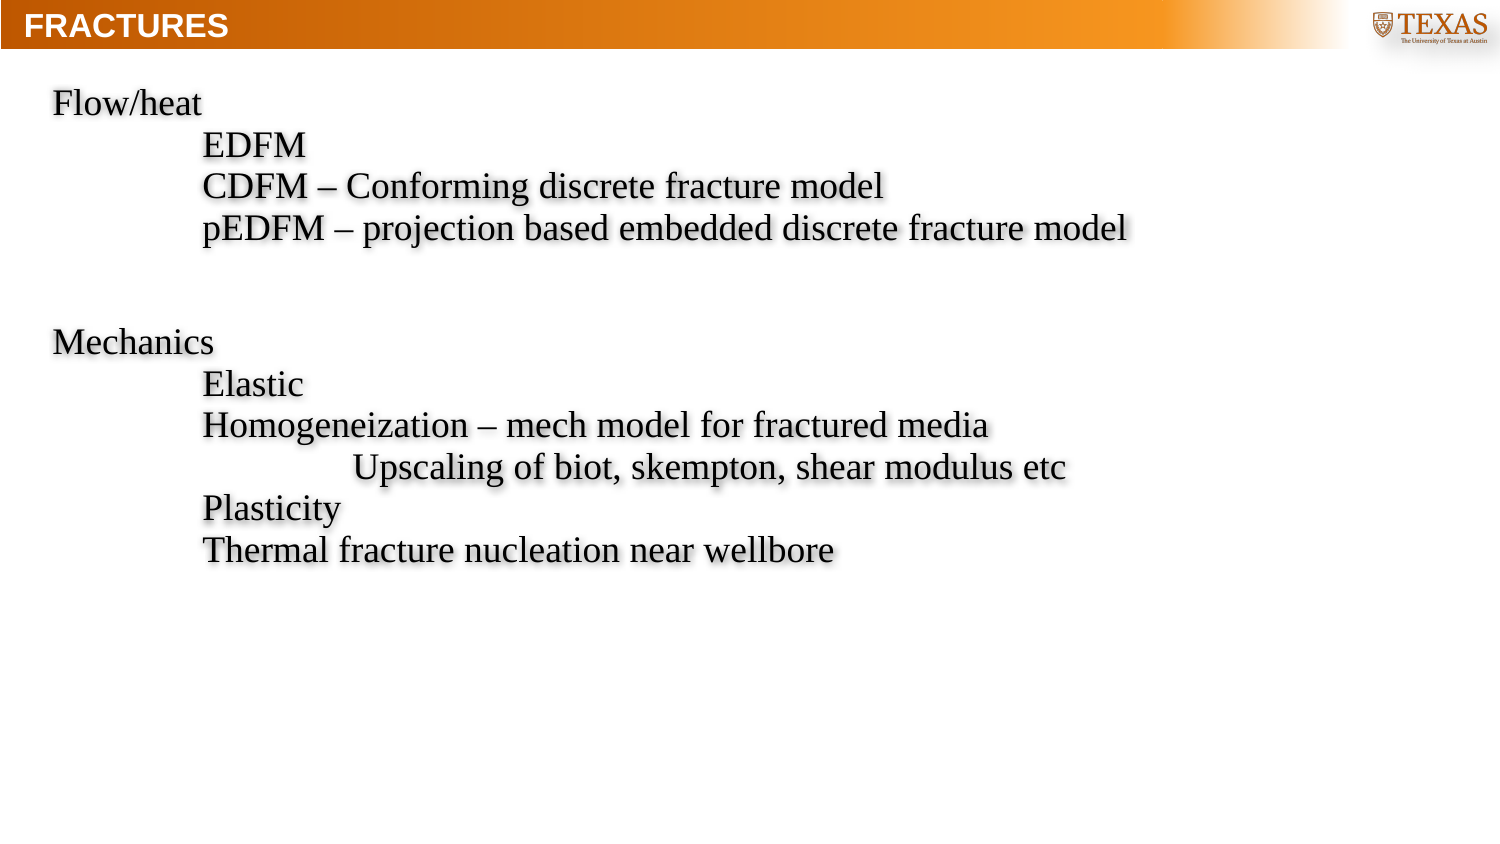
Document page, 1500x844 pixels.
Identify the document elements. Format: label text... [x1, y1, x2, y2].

picture [1348, 0, 1500, 68]
text_box Flow/heat EDFM CDFM – Conforming discrete fracture model pEDFM – projection based embedded discrete fracture model Mechanics Elastic Homogeneization – mech model for fractured media Upscaling of biot, skempton, shear modulus etc Plasticity Thermal fracture nucleation near wellbore [37, 75, 1463, 723]
title FRACTURES [23, 7, 1349, 46]
